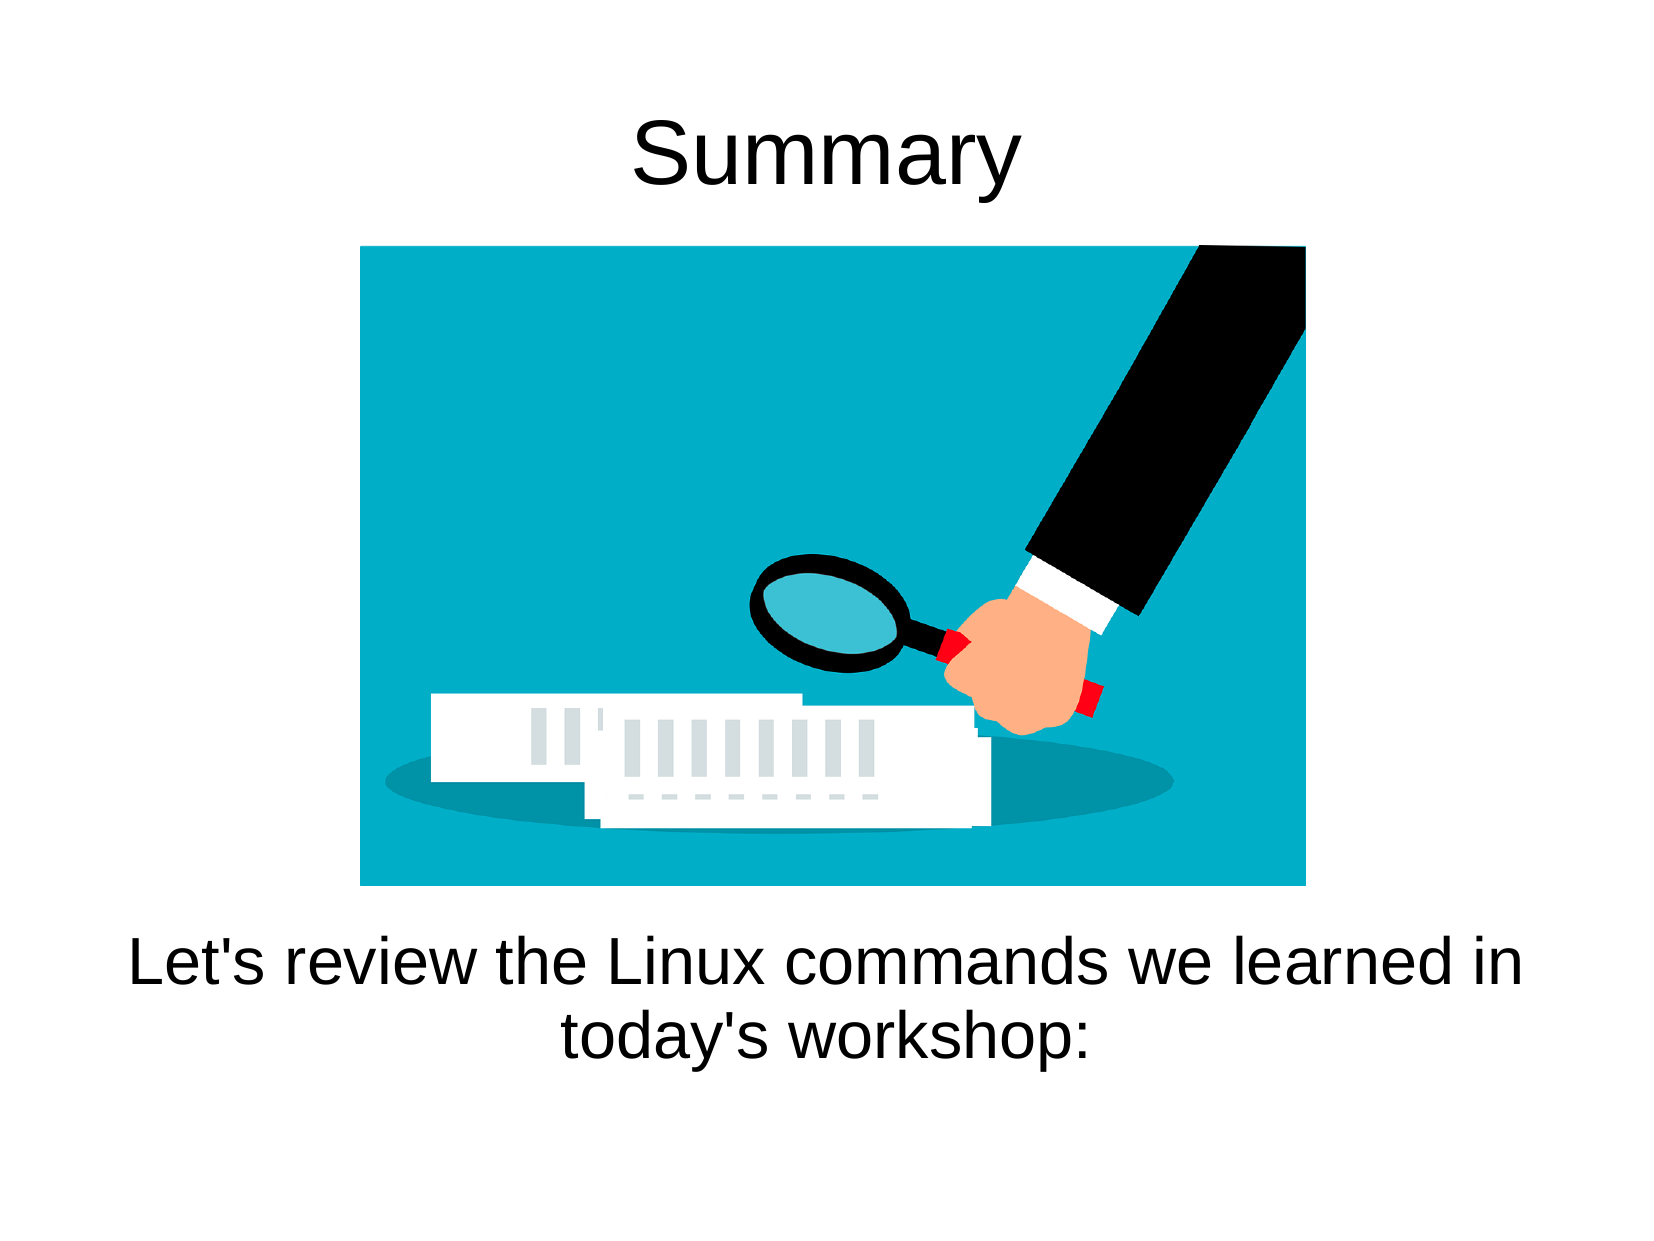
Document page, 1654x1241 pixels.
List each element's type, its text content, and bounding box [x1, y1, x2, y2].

picture [360, 245, 1306, 886]
subtitle Let's review the Linux commands we learned in today's workshop: [82, 290, 1571, 1109]
title Summary [82, 49, 1571, 257]
